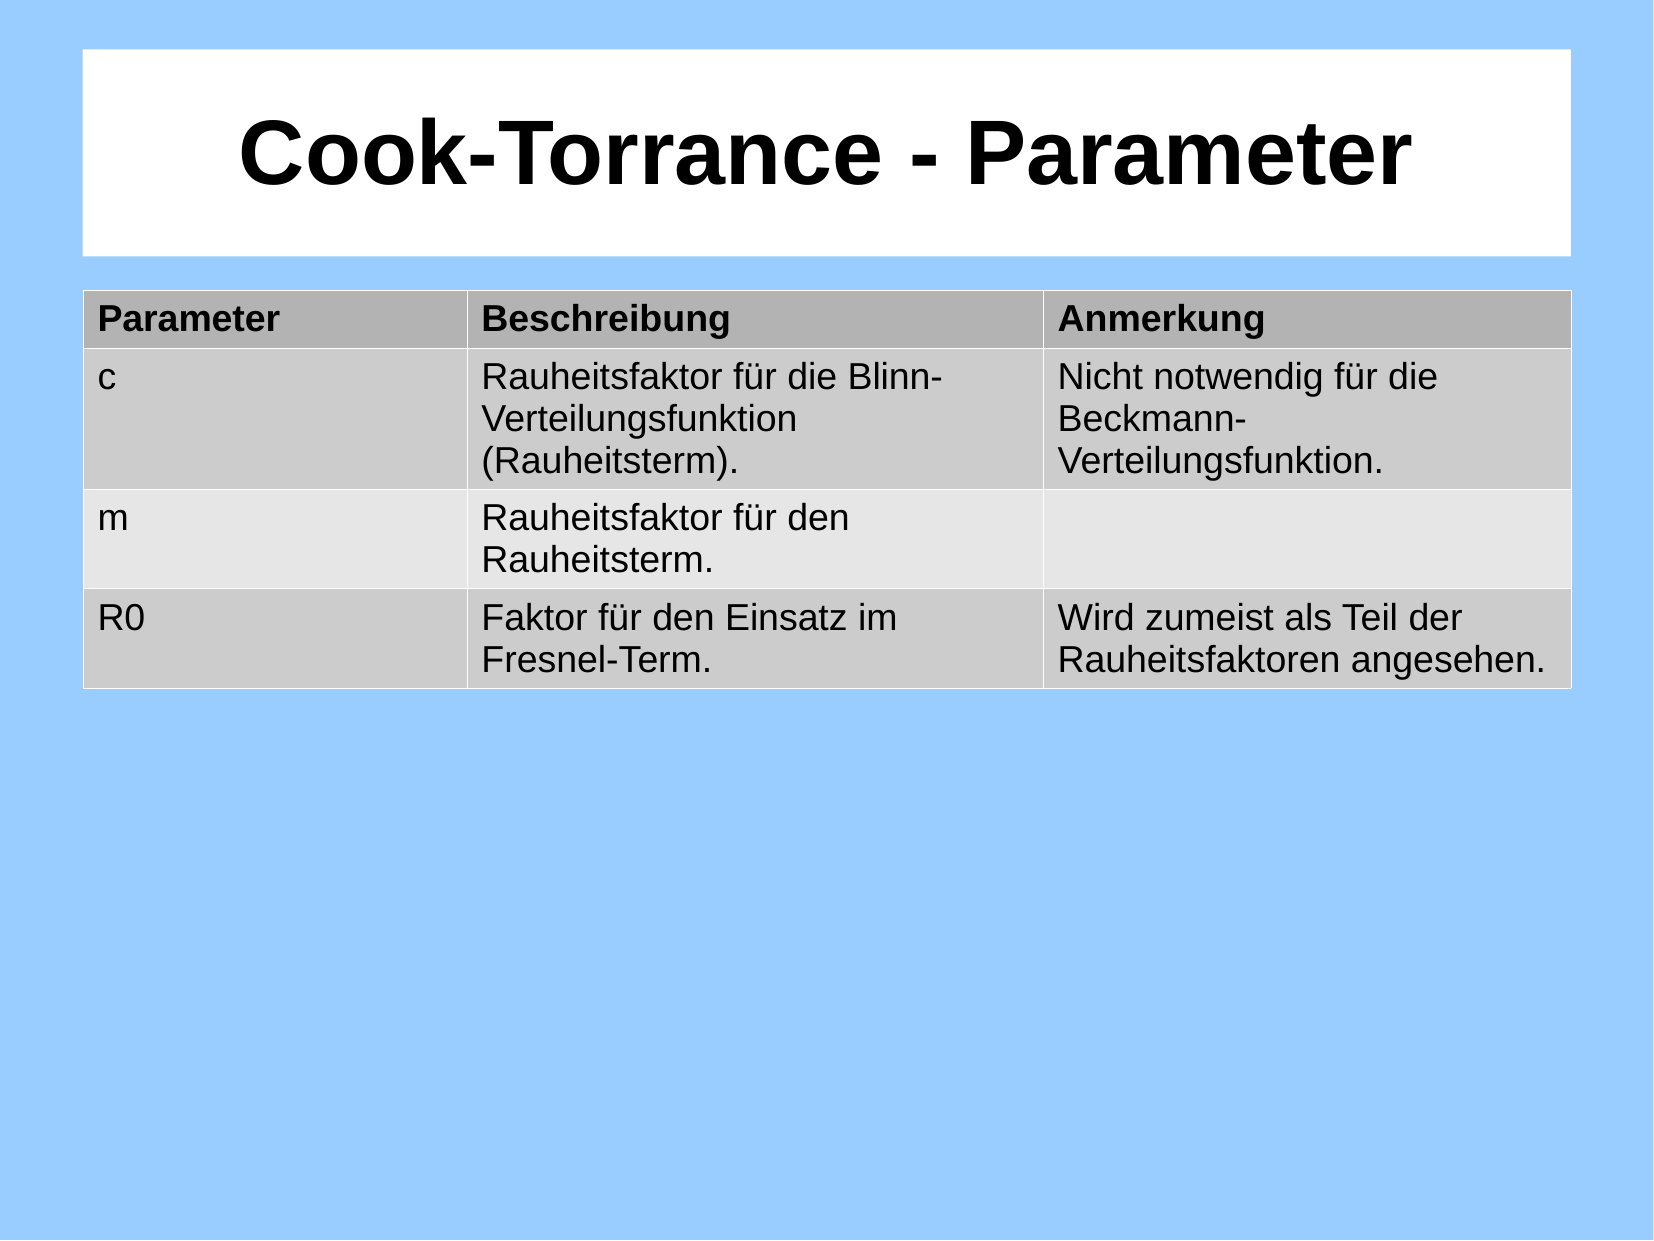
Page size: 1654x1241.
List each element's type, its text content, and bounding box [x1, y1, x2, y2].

table_cell m [84, 490, 467, 588]
table_cell Nicht notwendig für die Beckmann-Verteilungsfunktion. [1044, 349, 1571, 489]
table_header Anmerkung [1044, 291, 1571, 348]
table_header Beschreibung [468, 291, 1043, 348]
table_cell [1044, 490, 1571, 588]
table_cell Faktor für den Einsatz im Fresnel-Term. [468, 589, 1043, 688]
table_cell c [84, 349, 467, 489]
table_cell Rauheitsfaktor für die Blinn-Verteilungsfunktion (Rauheitsterm). [468, 349, 1043, 489]
table_header Parameter [84, 291, 467, 348]
table_cell Wird zumeist als Teil der Rauheitsfaktoren angesehen. [1044, 589, 1571, 688]
title Cook-Torrance - Parameter [82, 49, 1571, 257]
table_cell R0 [84, 589, 467, 688]
table_cell Rauheitsfaktor für den Rauheitsterm. [468, 490, 1043, 588]
